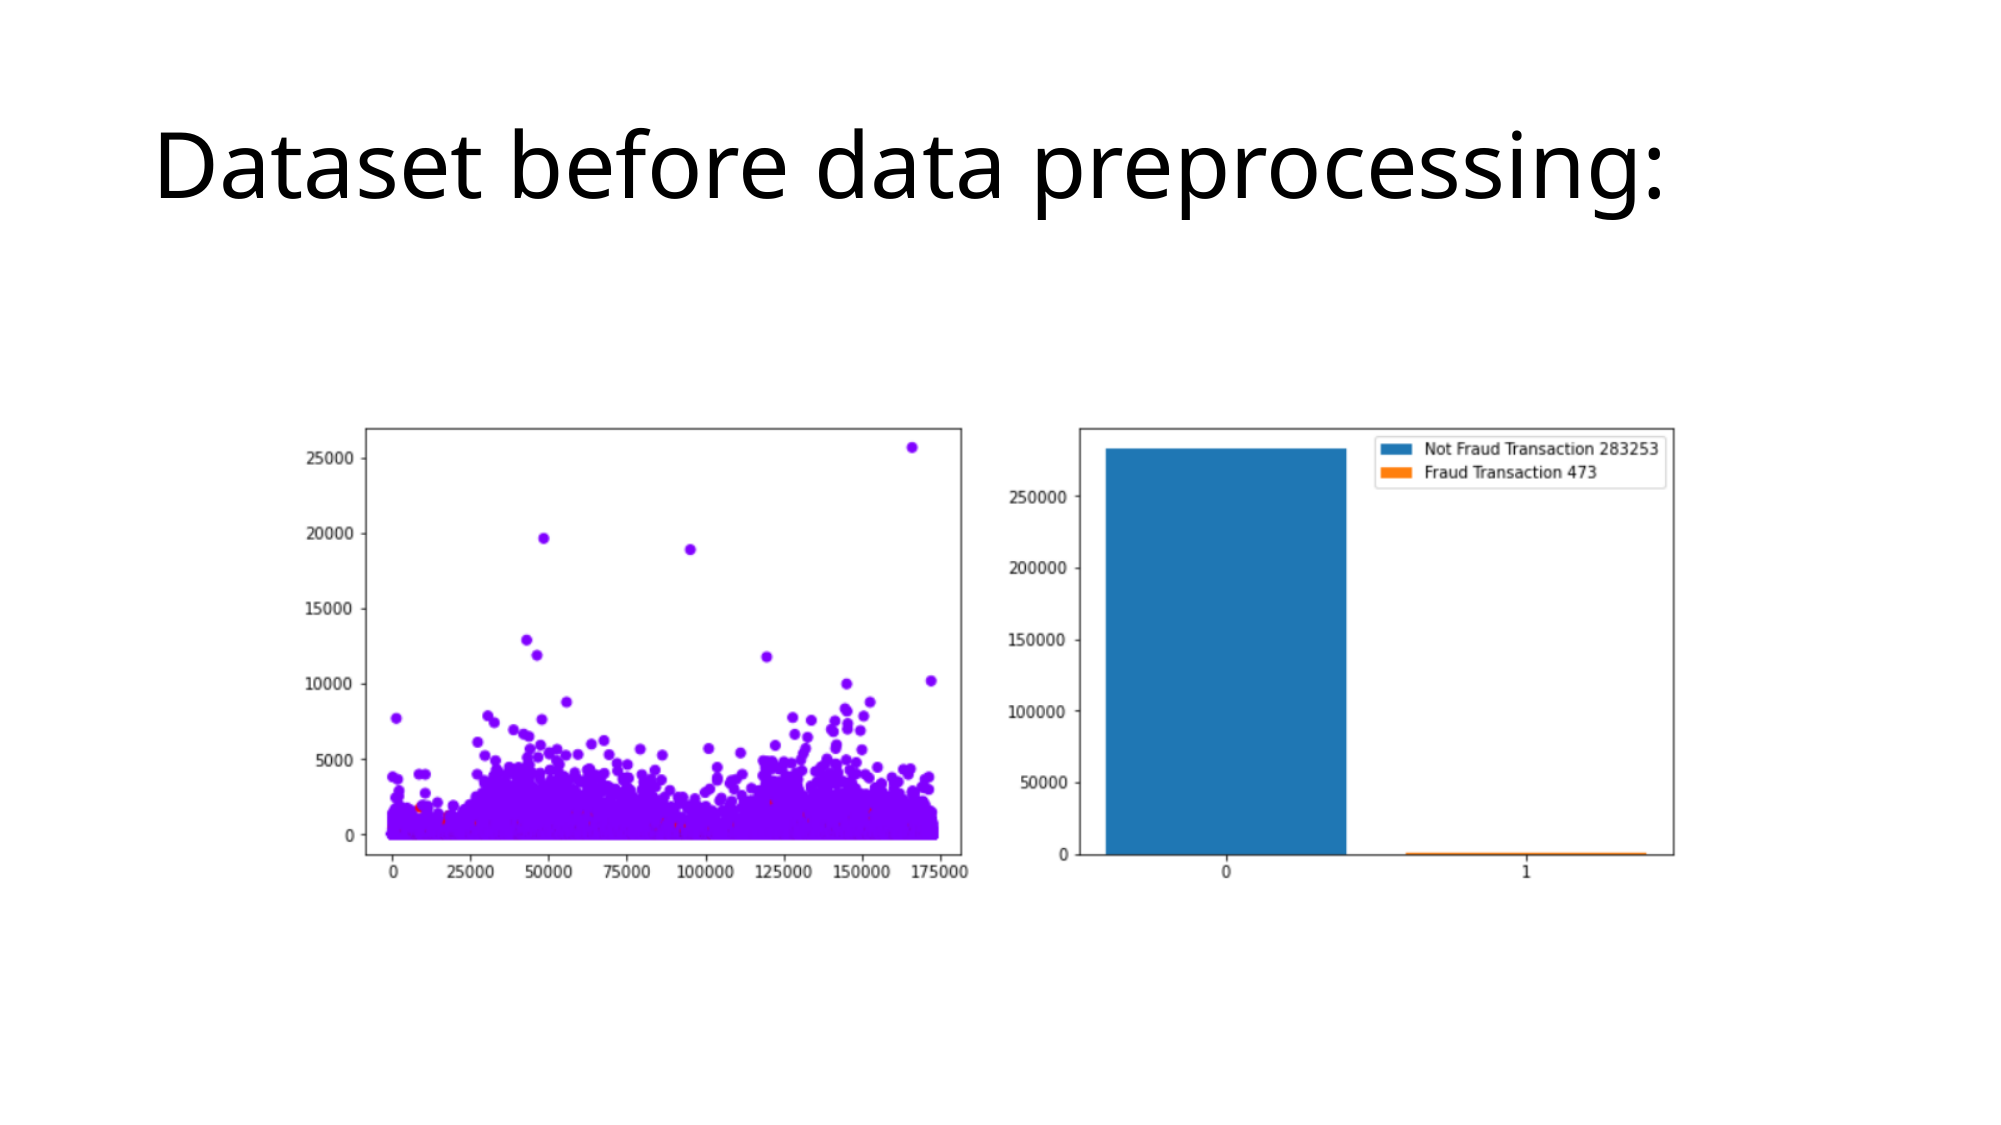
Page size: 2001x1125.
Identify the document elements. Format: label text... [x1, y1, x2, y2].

title Dataset before data preprocessing: [137, 59, 1863, 278]
picture [286, 411, 1714, 902]
